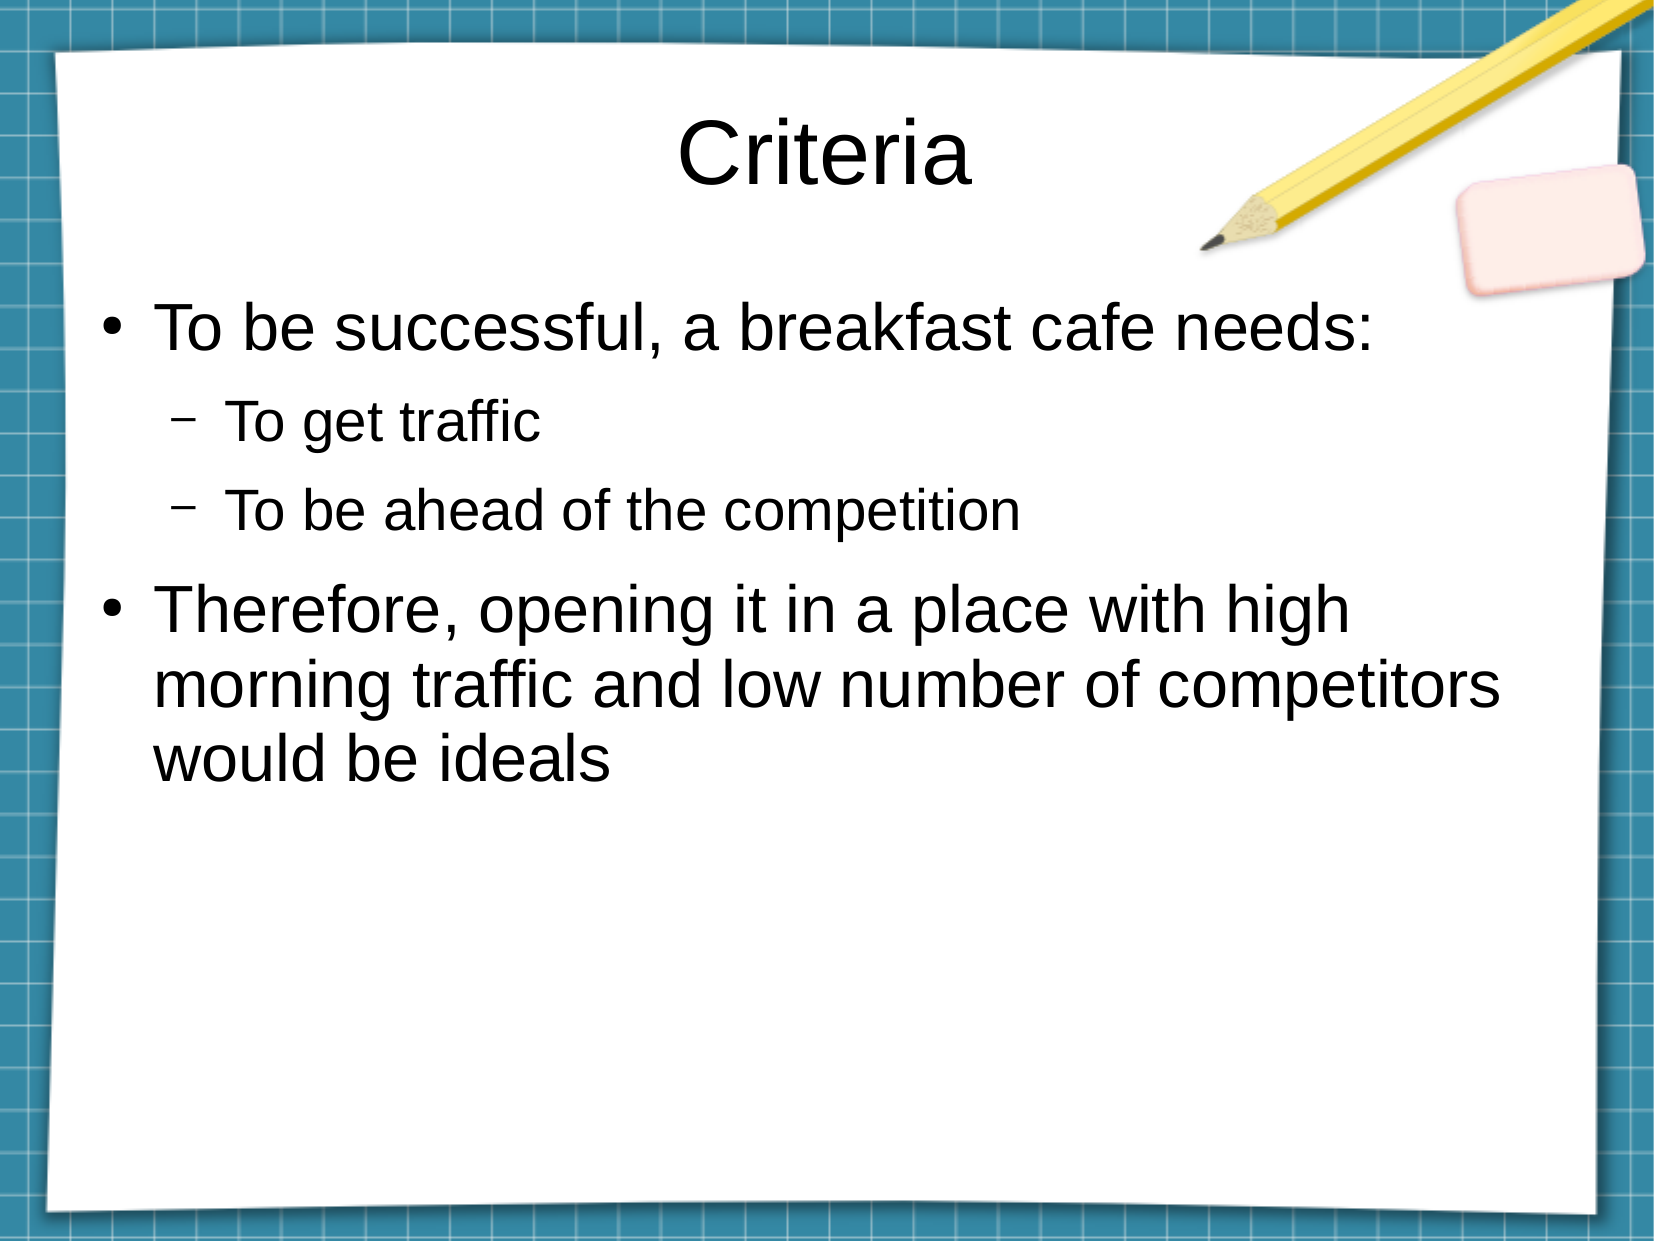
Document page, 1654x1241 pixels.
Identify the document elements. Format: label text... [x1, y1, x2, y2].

picture [0, 0, 1654, 1241]
title Criteria [82, 49, 1571, 257]
list To be successful, a breakfast cafe needs: To get traffic To be ahead of the competition Therefore, opening it in a place with high morning traffic and low number of competitors would be ideals [82, 290, 1571, 1010]
